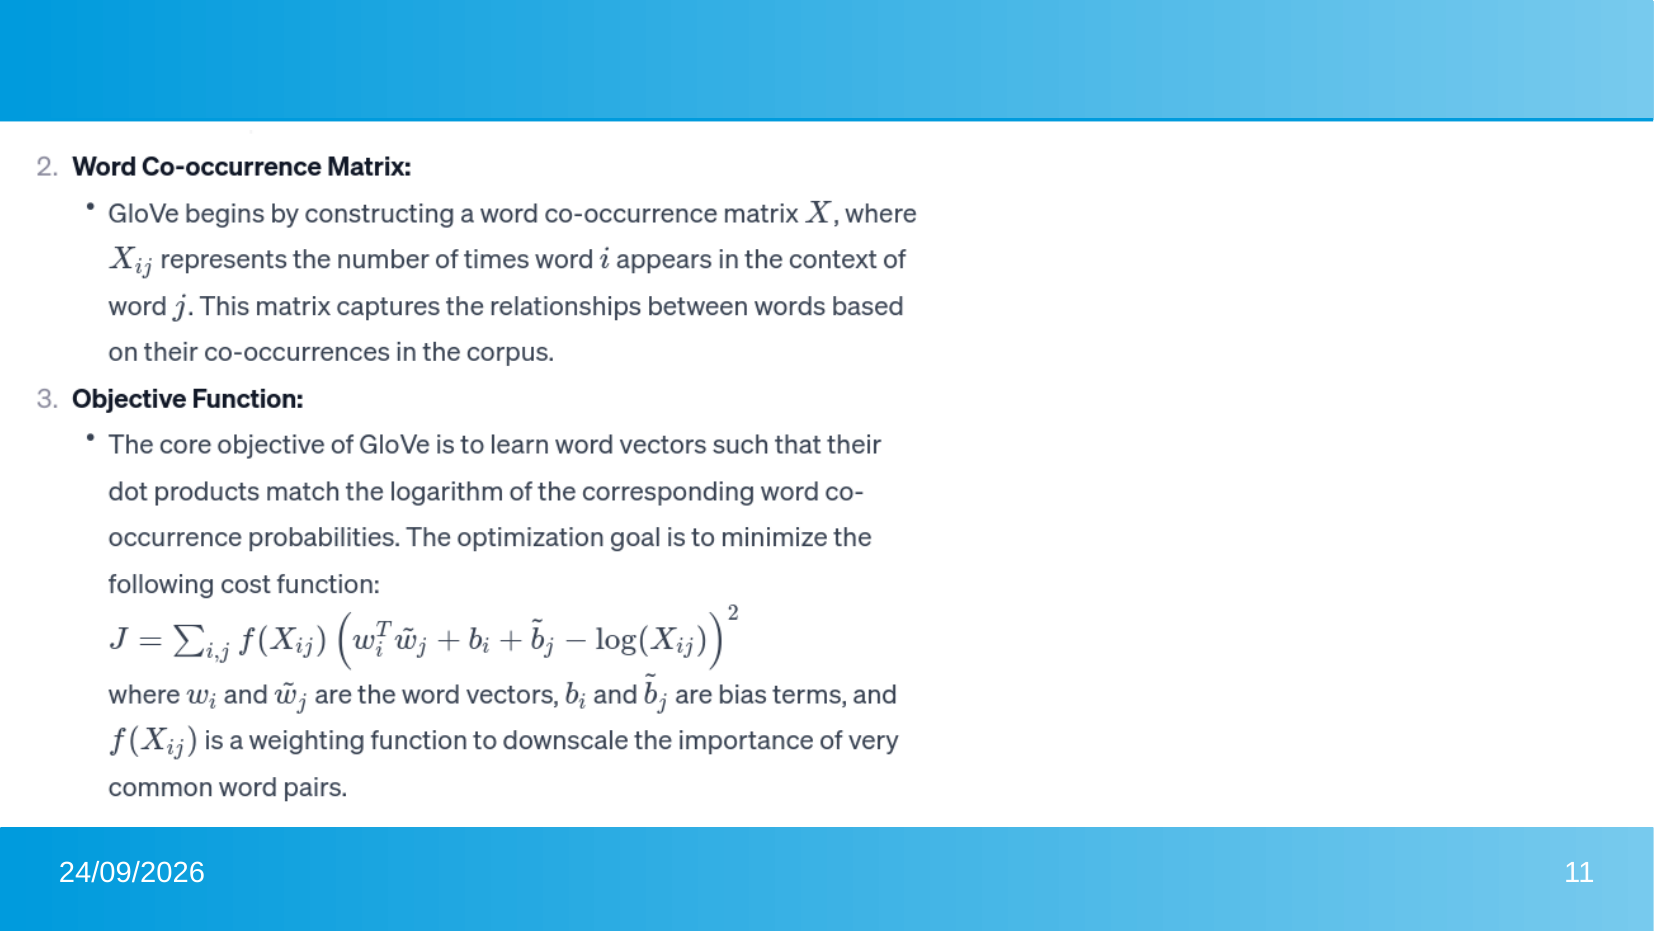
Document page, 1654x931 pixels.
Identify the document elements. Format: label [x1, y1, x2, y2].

picture [11, 130, 945, 810]
